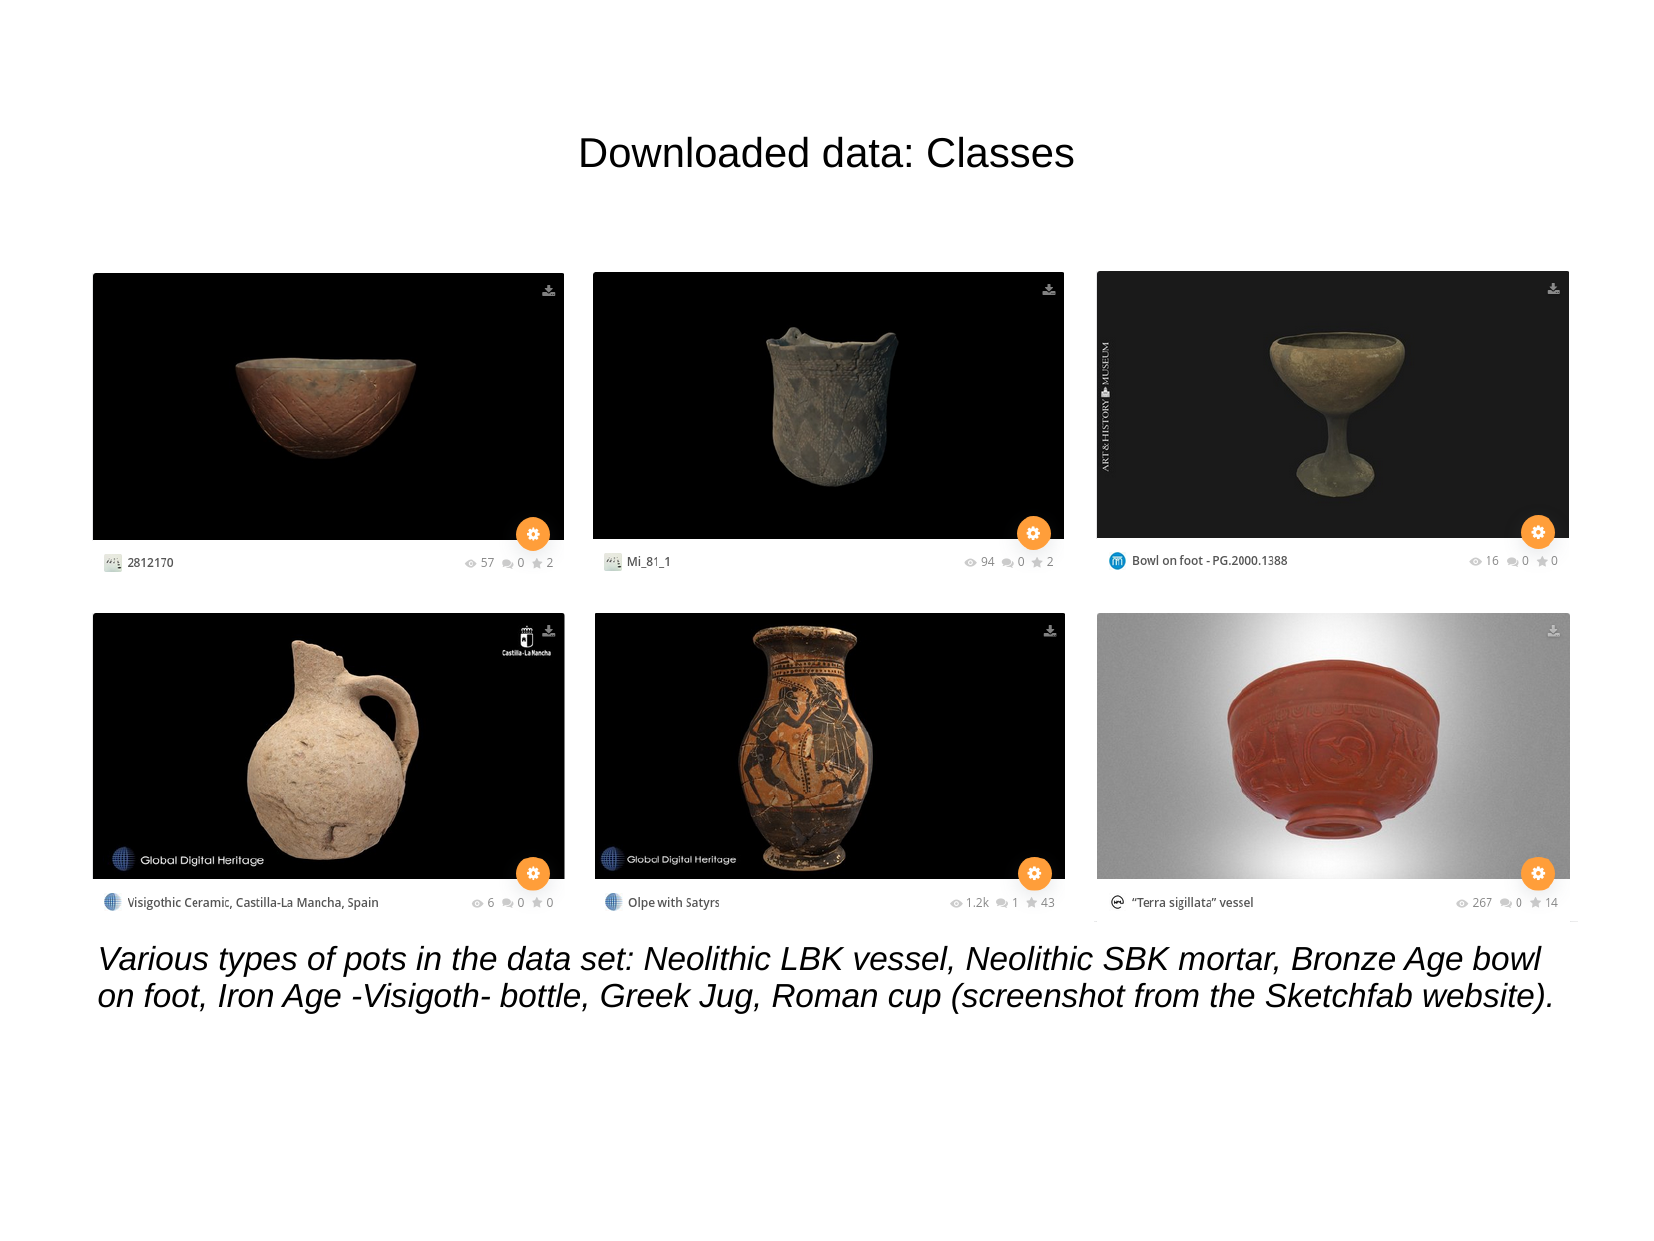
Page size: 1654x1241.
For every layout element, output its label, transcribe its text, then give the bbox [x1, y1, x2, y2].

text_box Various types of pots in the data set: Neolithic LBK vessel, Neolithic SBK mortar, Bronze Age bowl on foot, Iron Age -Visigoth- bottle, Greek Jug, Roman cup (screenshot from the Sketchfab website). [82, 933, 1573, 1022]
picture [72, 255, 1580, 922]
title Downloaded data: Classes [82, 49, 1571, 255]
